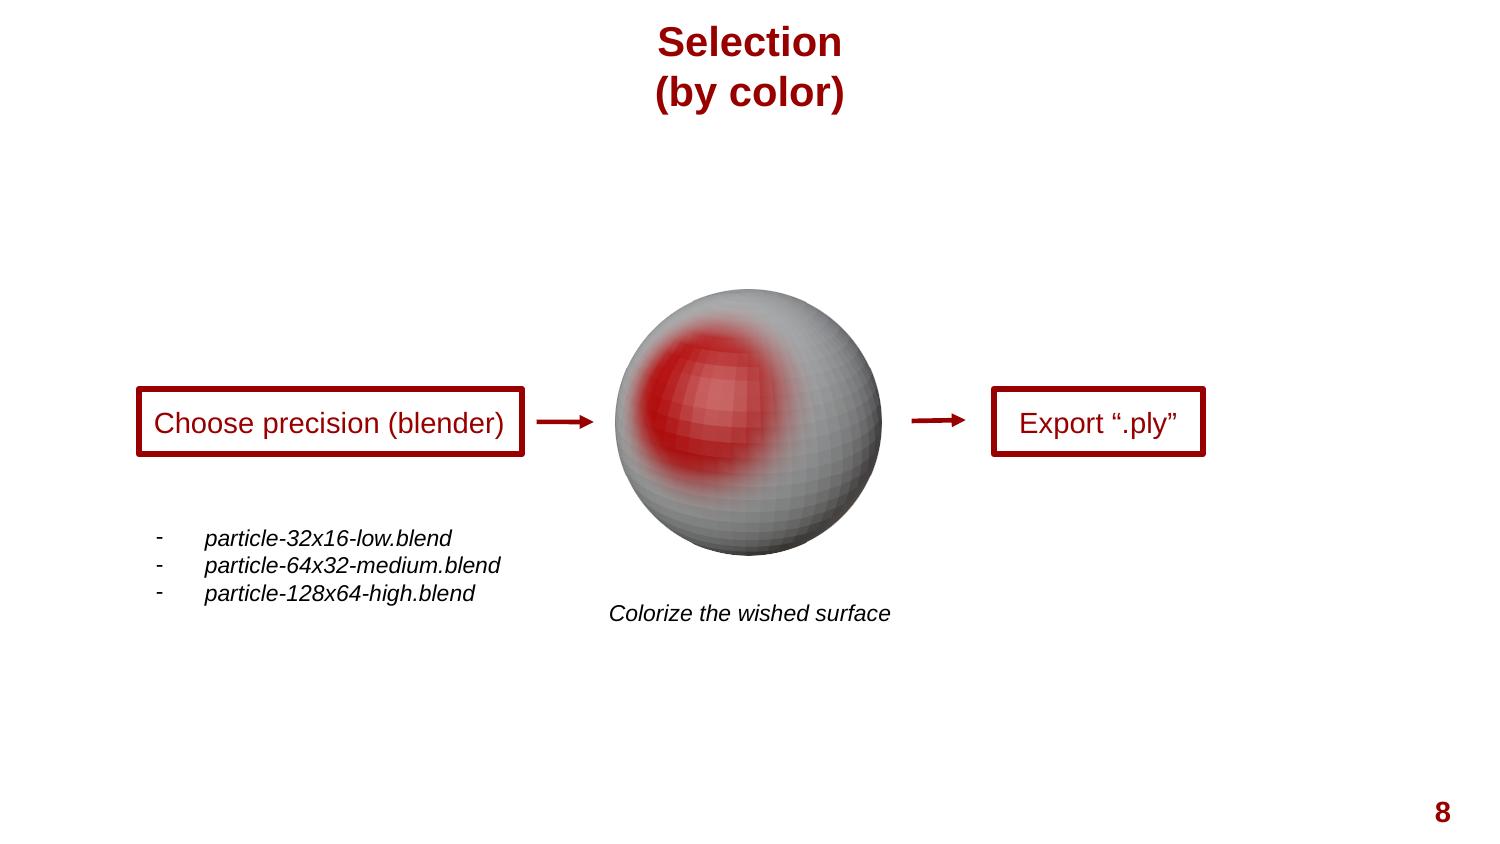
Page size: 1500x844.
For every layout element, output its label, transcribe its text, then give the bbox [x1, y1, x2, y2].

text_box Choose precision (blender) [138, 388, 522, 455]
text_box 8 [1419, 778, 1500, 844]
text_box particle-32x16-low.blend particle-64x32-medium.blend particle-128x64-high.blend [114, 508, 546, 621]
picture [578, 259, 921, 584]
text_box Colorize the wished surface [586, 583, 914, 642]
text_box Export “.ply” [993, 388, 1203, 455]
text_box Selection (by color) [506, 0, 994, 131]
